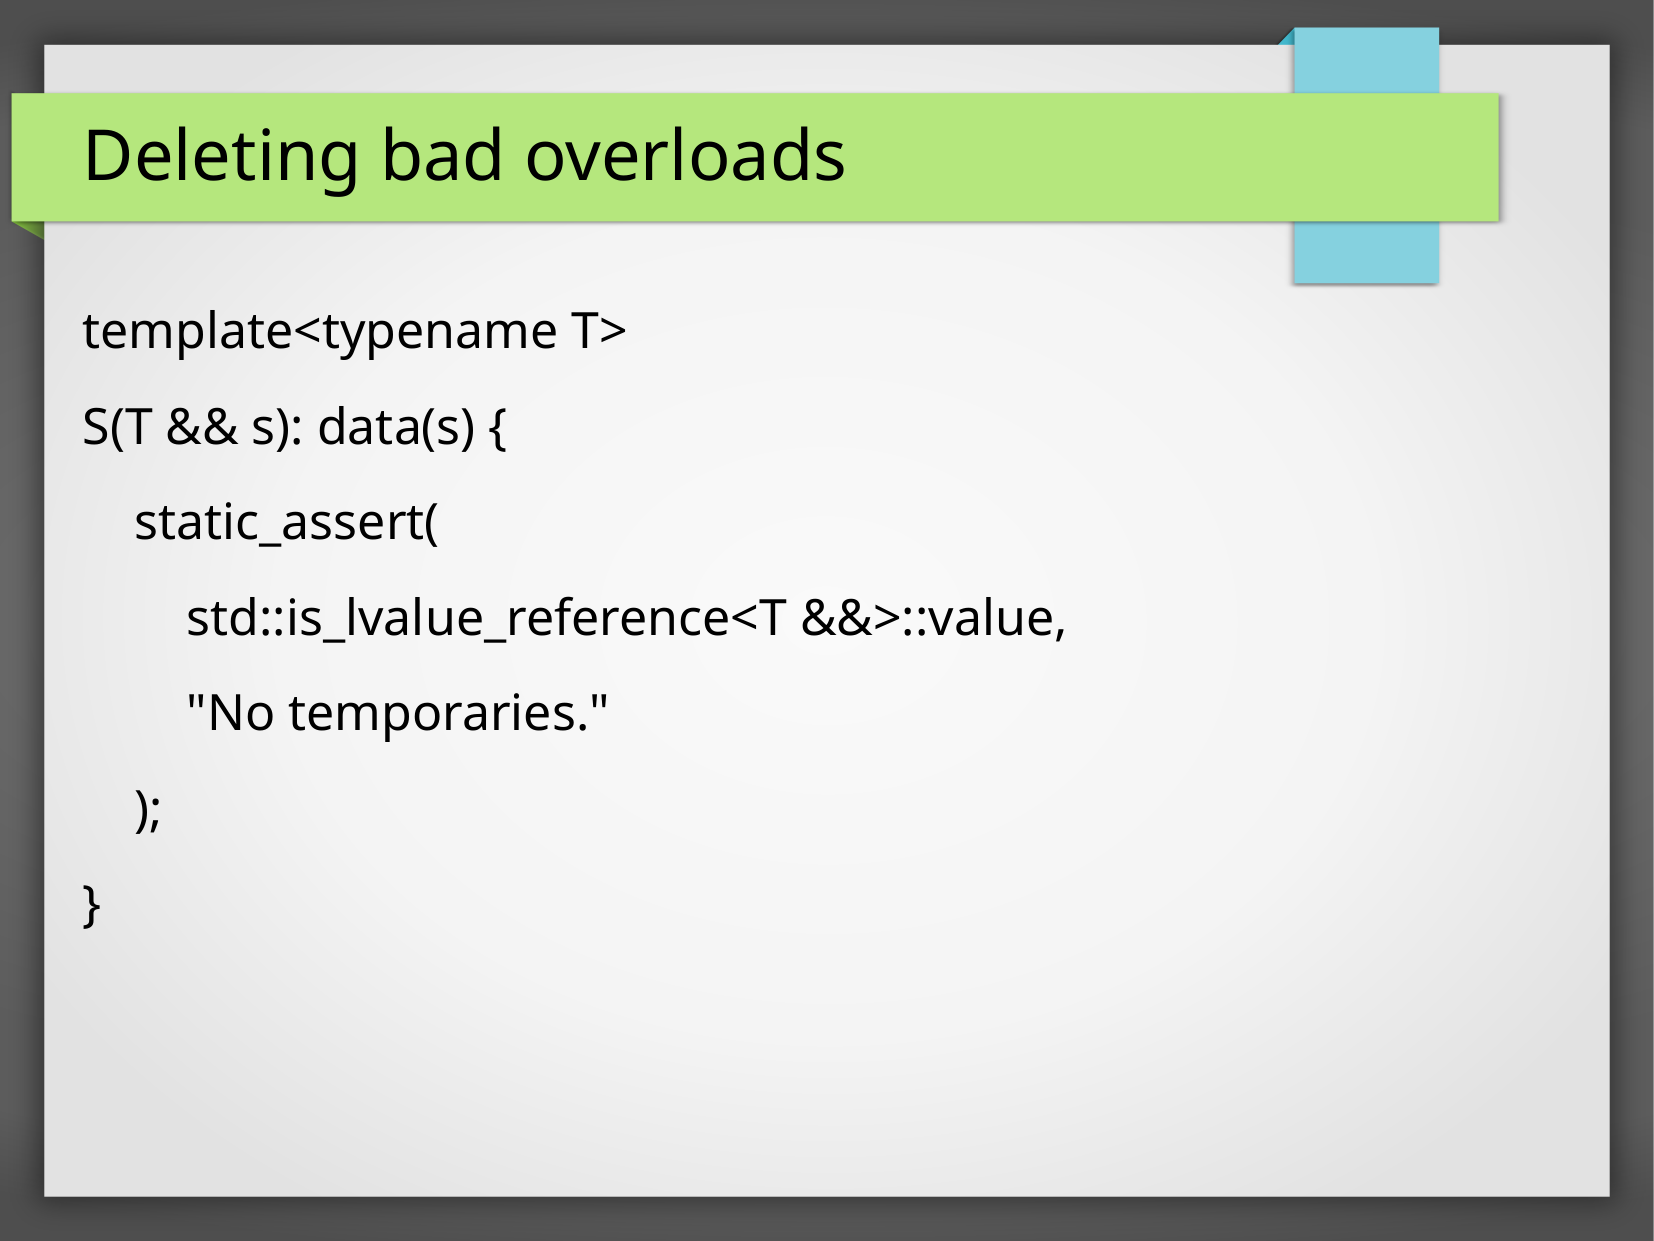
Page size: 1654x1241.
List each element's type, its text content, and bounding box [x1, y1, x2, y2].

list template<typename T> S(T && s): data(s) { static_assert( std::is_lvalue_reference<T &&>::value, "No temporaries." ); } [82, 295, 1571, 1201]
title Deleting bad overloads [82, 94, 1264, 213]
picture [0, 0, 1654, 1241]
